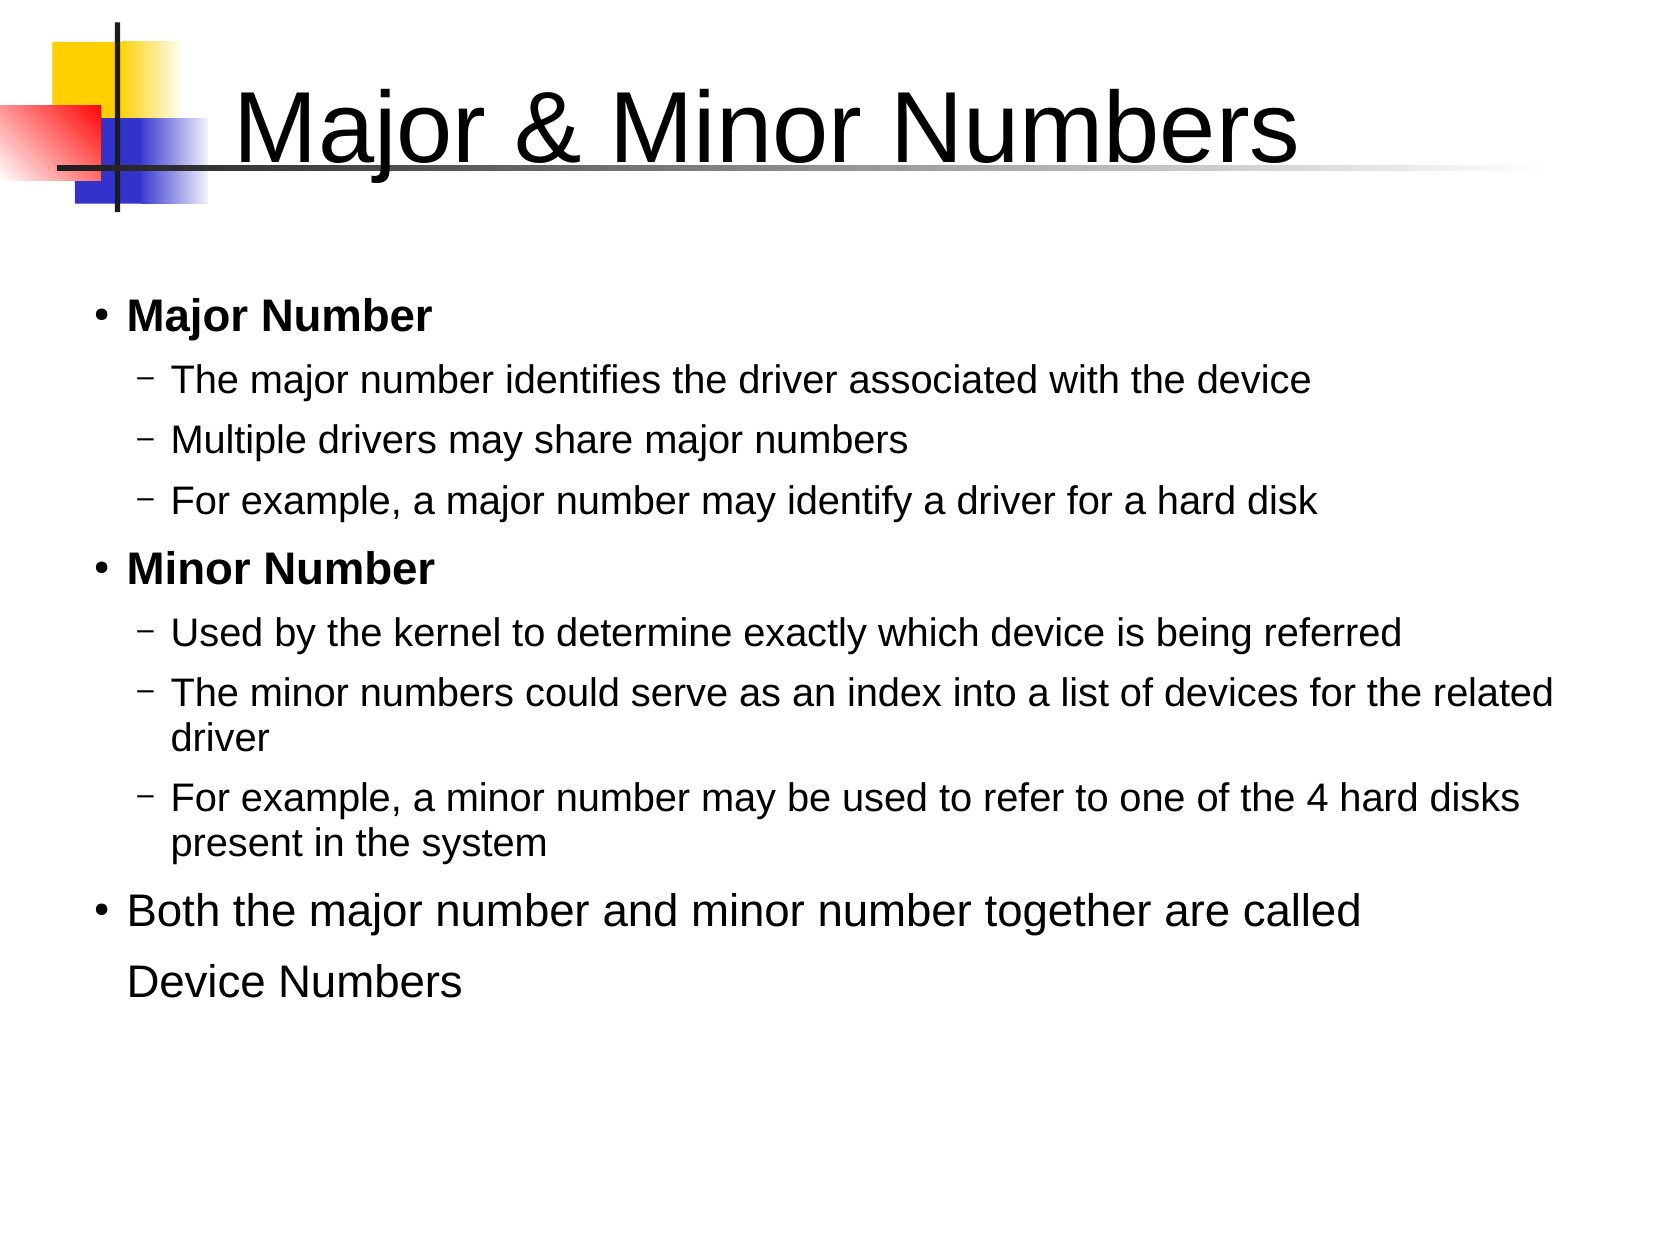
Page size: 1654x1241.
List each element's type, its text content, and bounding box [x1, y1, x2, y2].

list Major Number The major number identifies the driver associated with the device Multiple drivers may share major numbers For example, a major number may identify a driver for a hard disk Minor Number Used by the kernel to determine exactly which device is being referred The minor numbers could serve as an index into a list of devices for the related driver For example, a minor number may be used to refer to one of the 4 hard disks present in the system Both the major number and minor number together are called Device Numbers [82, 290, 1571, 1010]
title Major & Minor Numbers [23, 23, 1512, 231]
